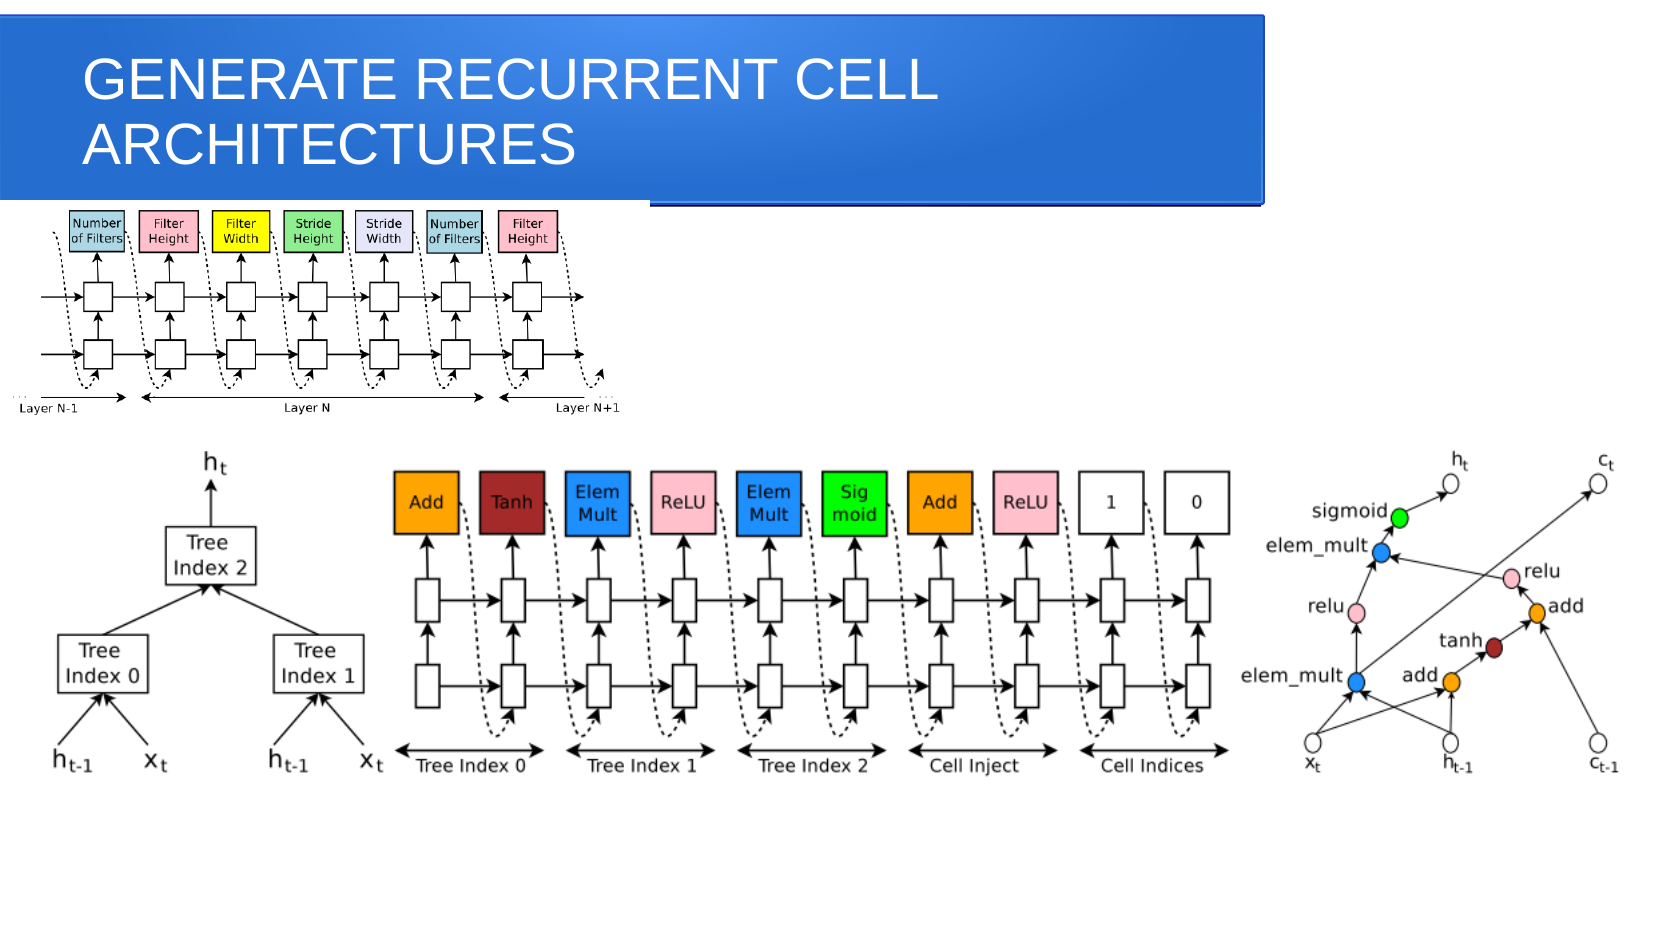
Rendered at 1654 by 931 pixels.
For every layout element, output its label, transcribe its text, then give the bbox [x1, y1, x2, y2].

picture [0, 200, 1654, 807]
title GENERATE RECURRENT CELL ARCHITECTURES [82, 35, 1235, 189]
